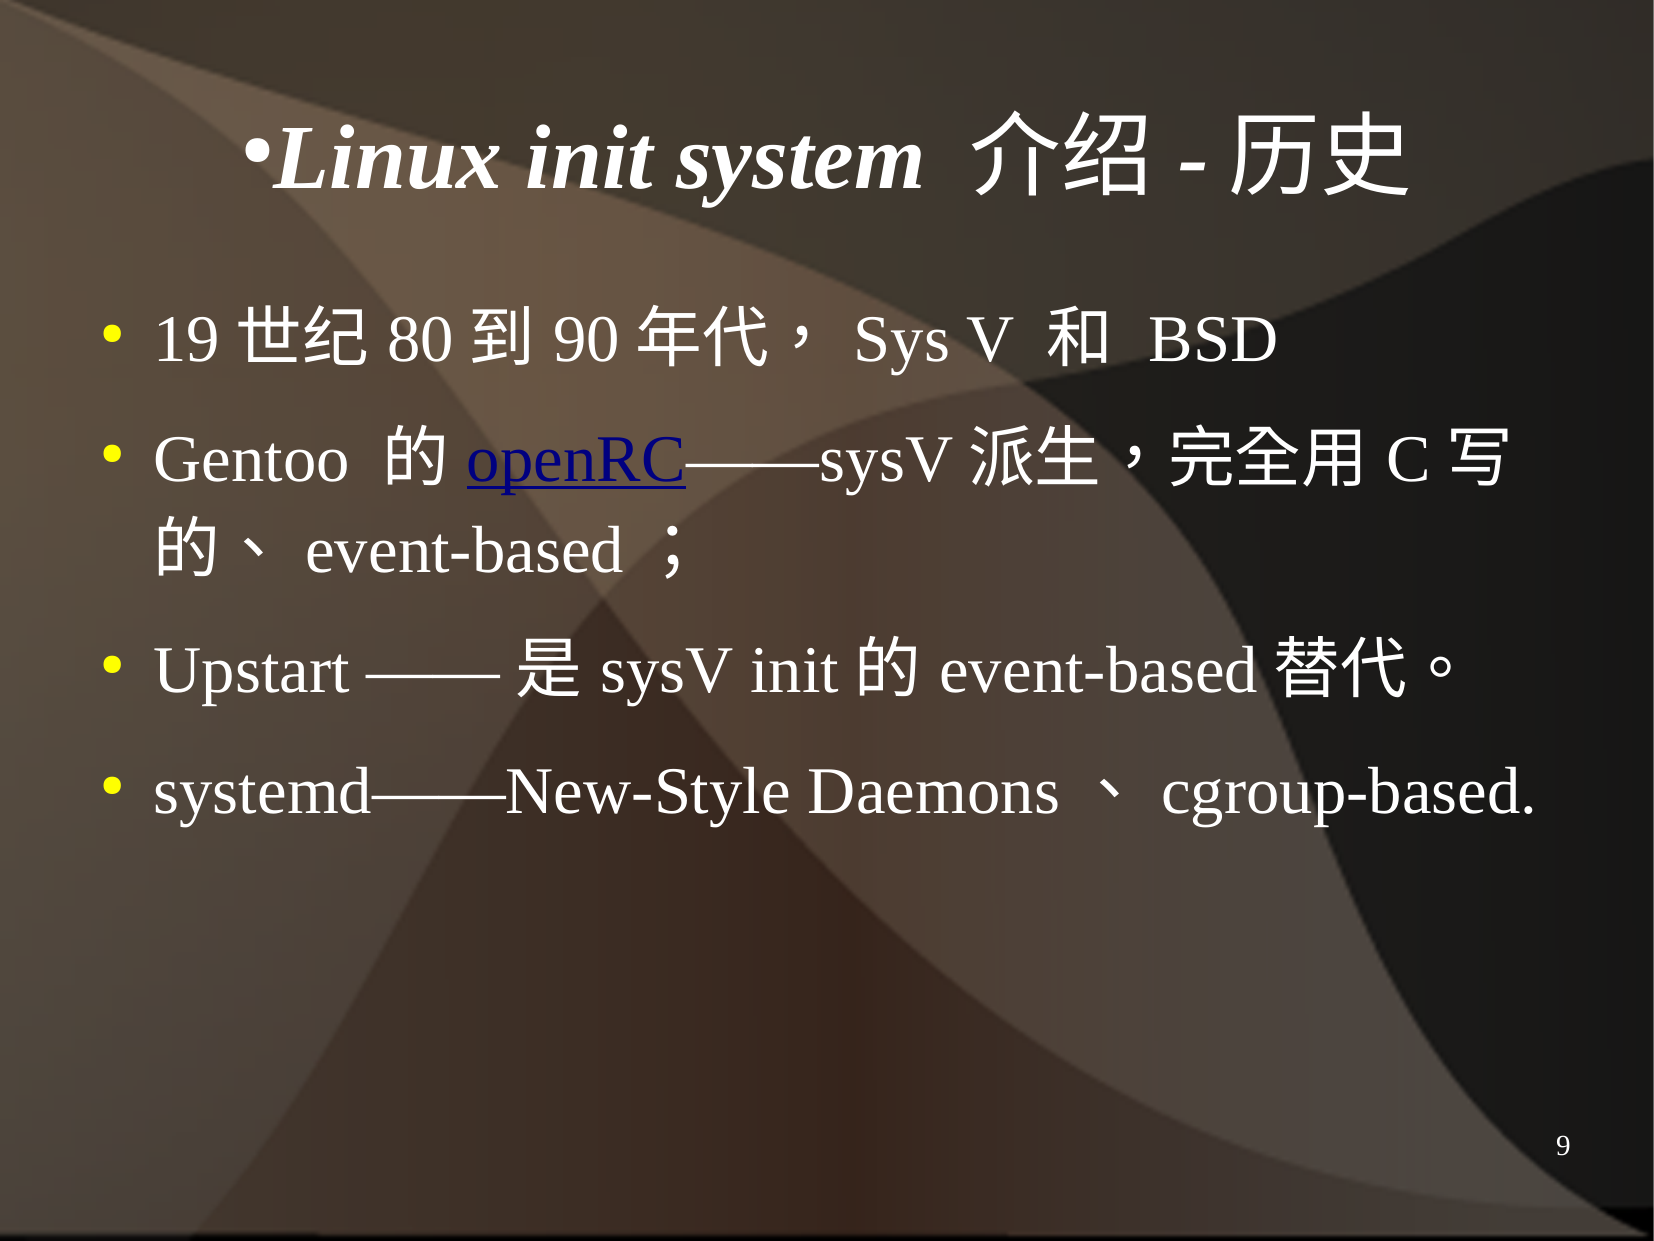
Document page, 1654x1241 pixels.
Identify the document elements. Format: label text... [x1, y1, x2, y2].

picture [0, 0, 1654, 1241]
list 19世纪80到90年代，Sys V 和 BSD Gentoo 的openRC——sysV派生，完全用C写的、event-based； Upstart ——是sysV init的event-based替代。 systemd——New-Style Daemons、cgroup-based. [82, 290, 1571, 1109]
title Linux init system 介绍-历史 [82, 49, 1571, 257]
